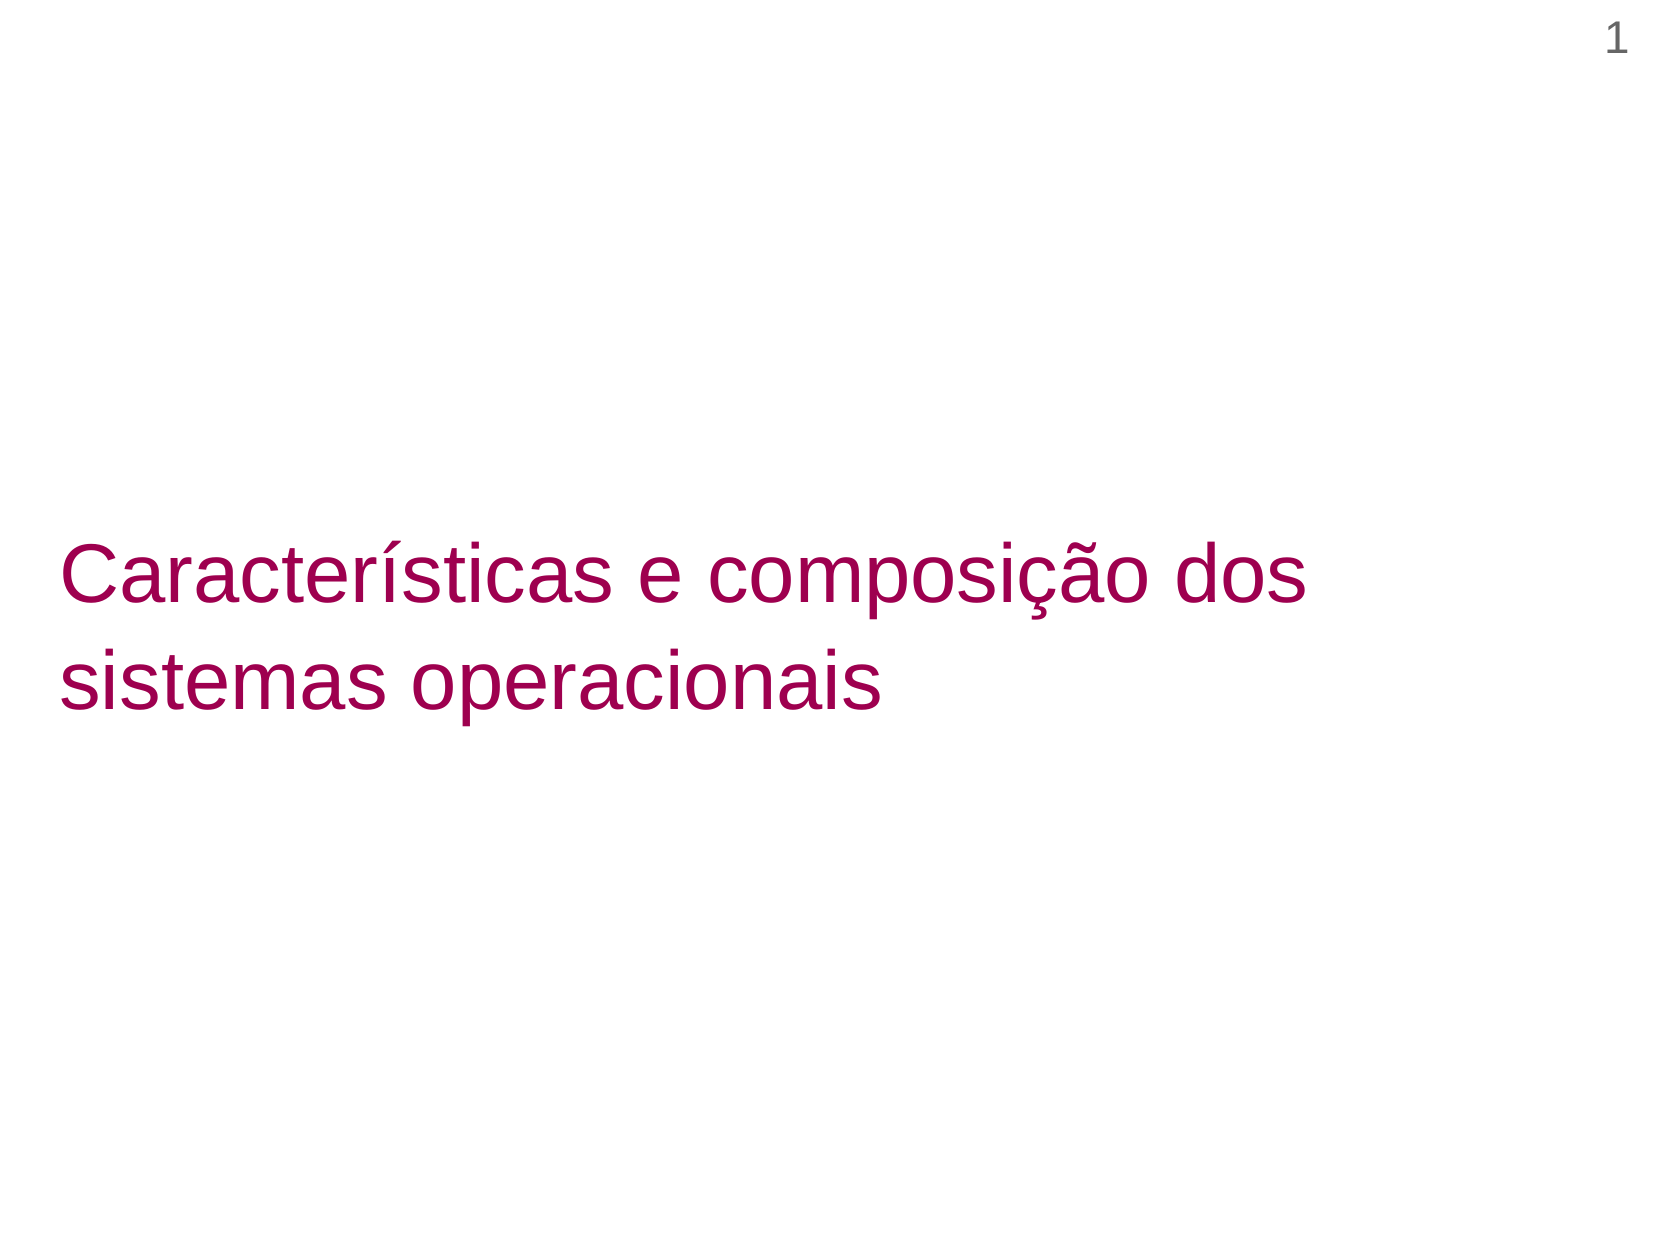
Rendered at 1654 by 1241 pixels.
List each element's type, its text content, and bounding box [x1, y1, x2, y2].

title Características e composição dos sistemas operacionais [59, 29, 1595, 1211]
